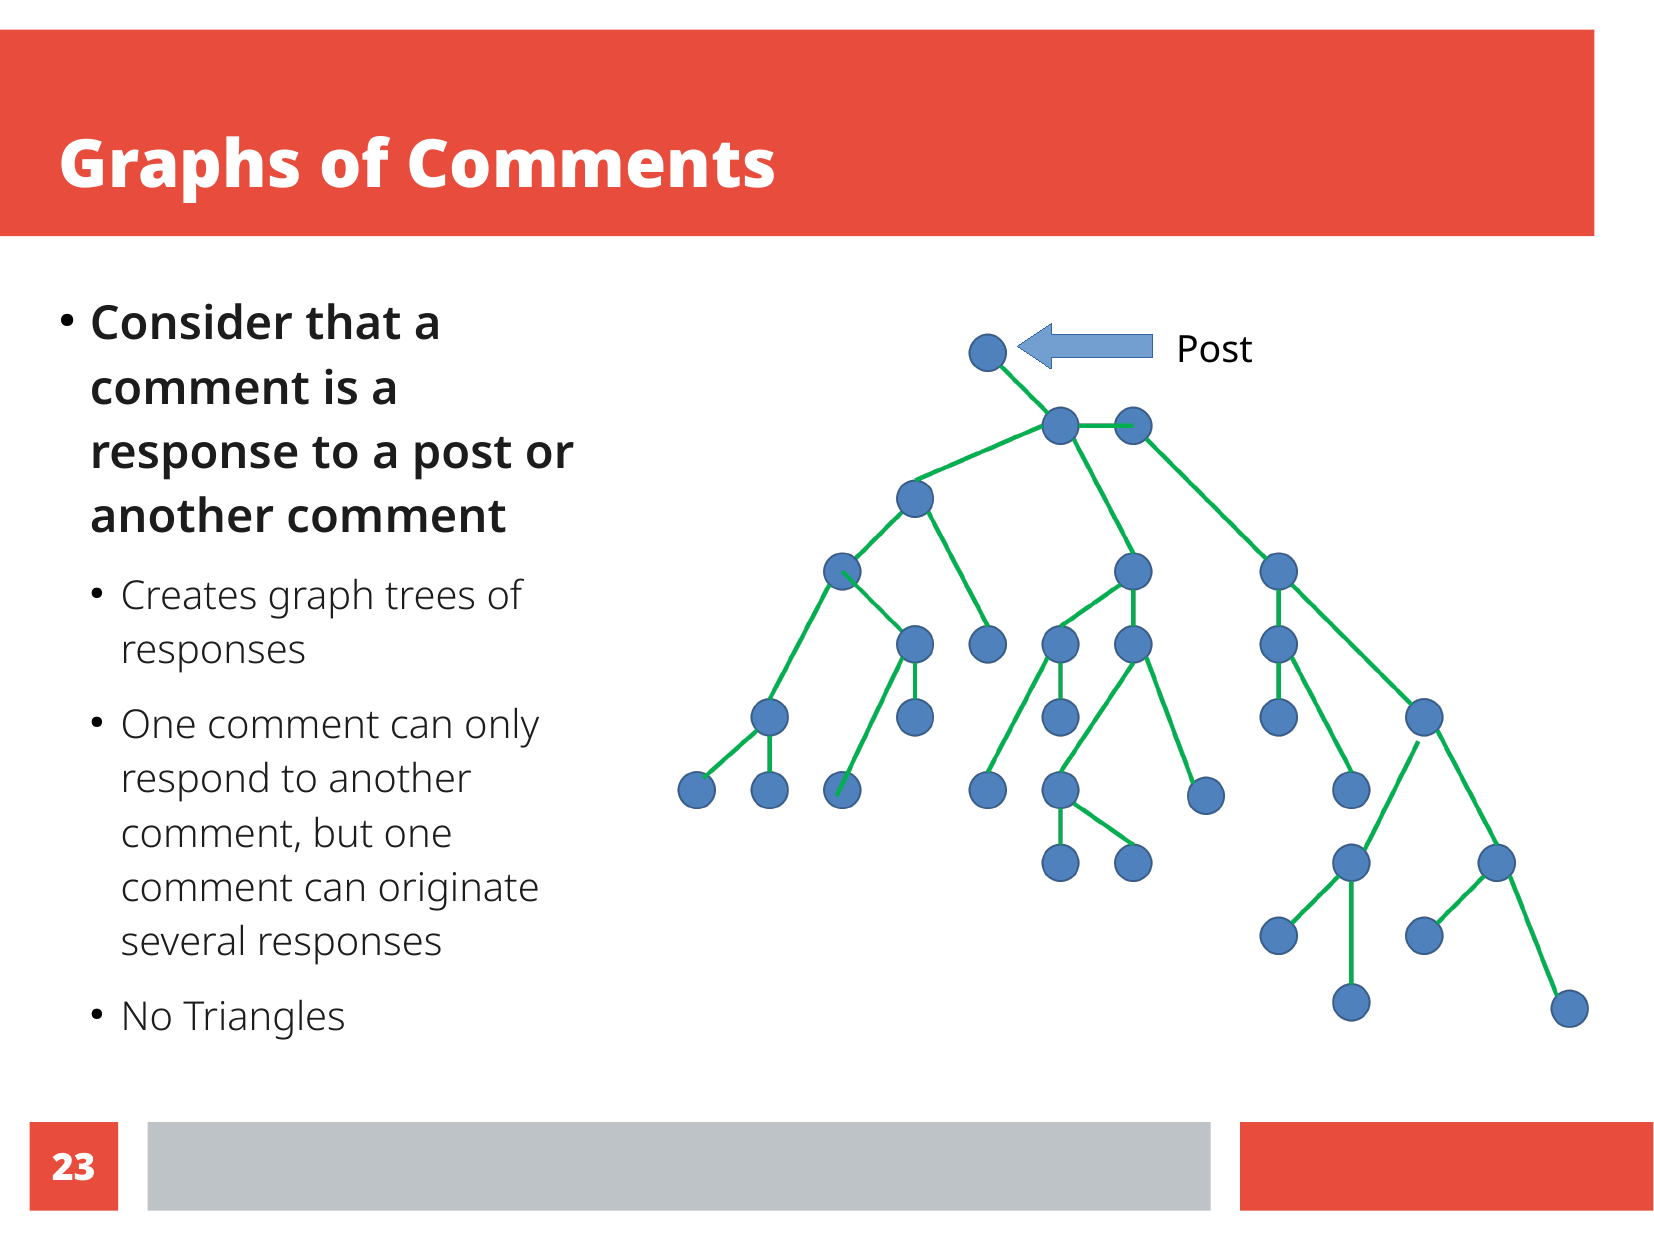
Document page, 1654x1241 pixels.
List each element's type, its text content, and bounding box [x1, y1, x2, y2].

list Consider that a comment is a response to a post or another comment Creates graph trees of responses One comment can only respond to another comment, but one comment can originate several responses No Triangles [59, 289, 593, 1058]
title Graphs of Comments [59, 59, 1595, 207]
text_box Post [1161, 315, 1462, 374]
text_box [1017, 323, 1153, 369]
picture [677, 333, 1589, 1028]
